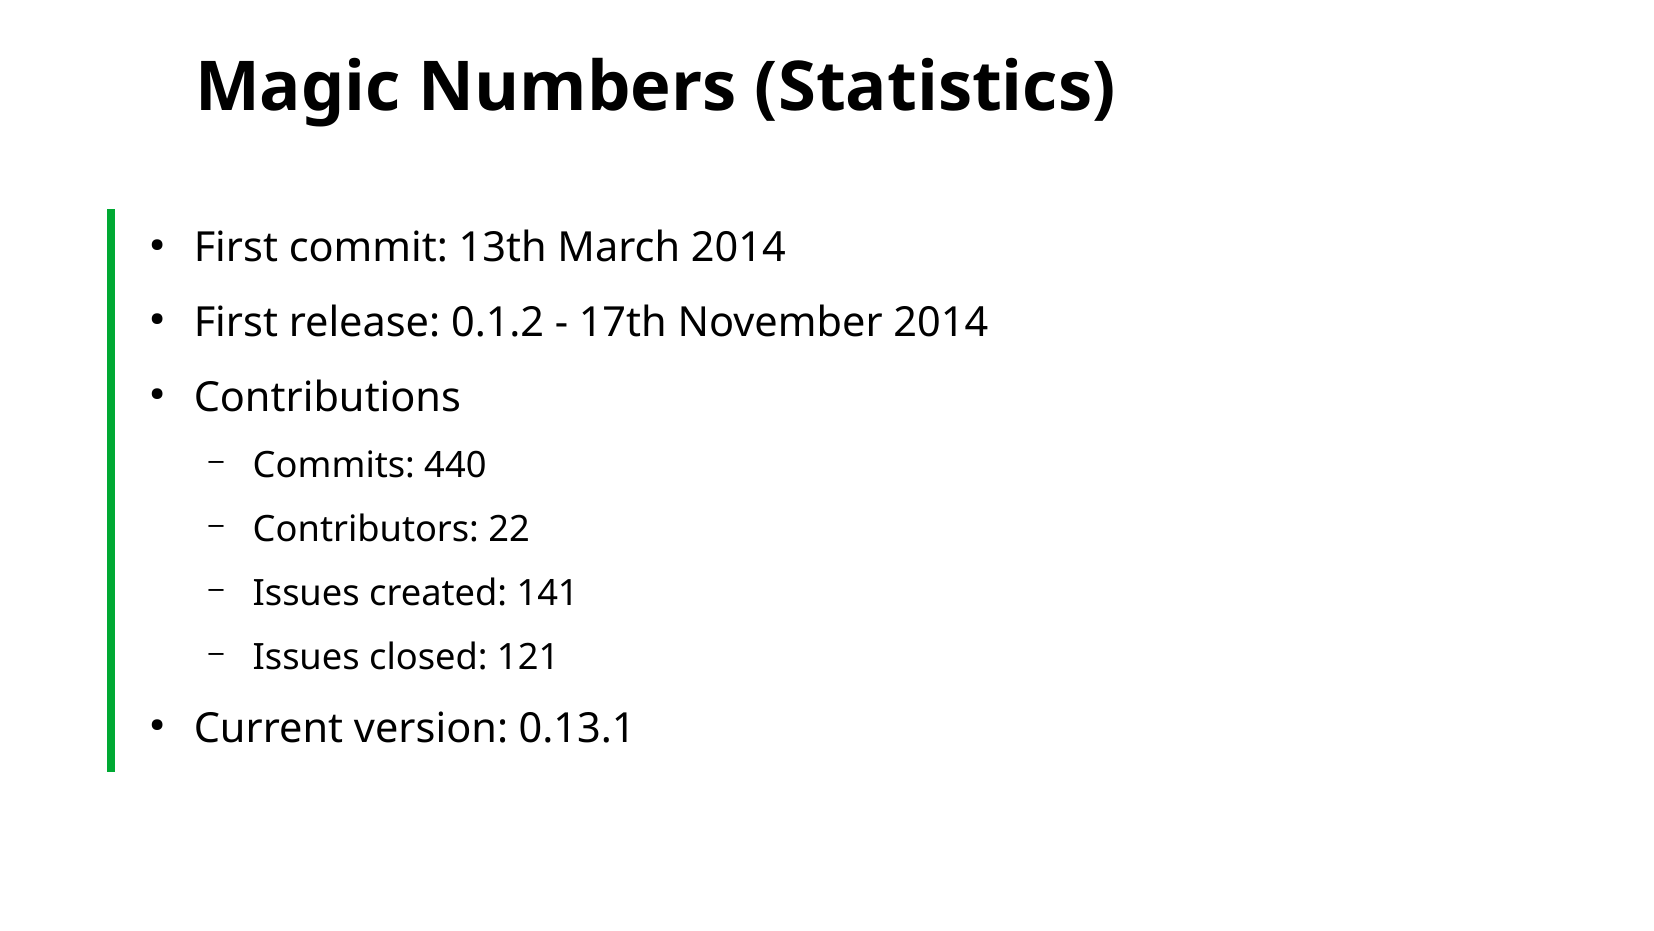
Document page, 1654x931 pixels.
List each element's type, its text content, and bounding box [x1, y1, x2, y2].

list First commit: 13th March 2014 First release: 0.1.2 - 17th November 2014 Contributions Commits: 440 Contributors: 22 Issues created: 141 Issues closed: 121 Current version: 0.13.1 [135, 217, 1621, 758]
title Magic Numbers (Statistics) [195, 6, 1621, 162]
